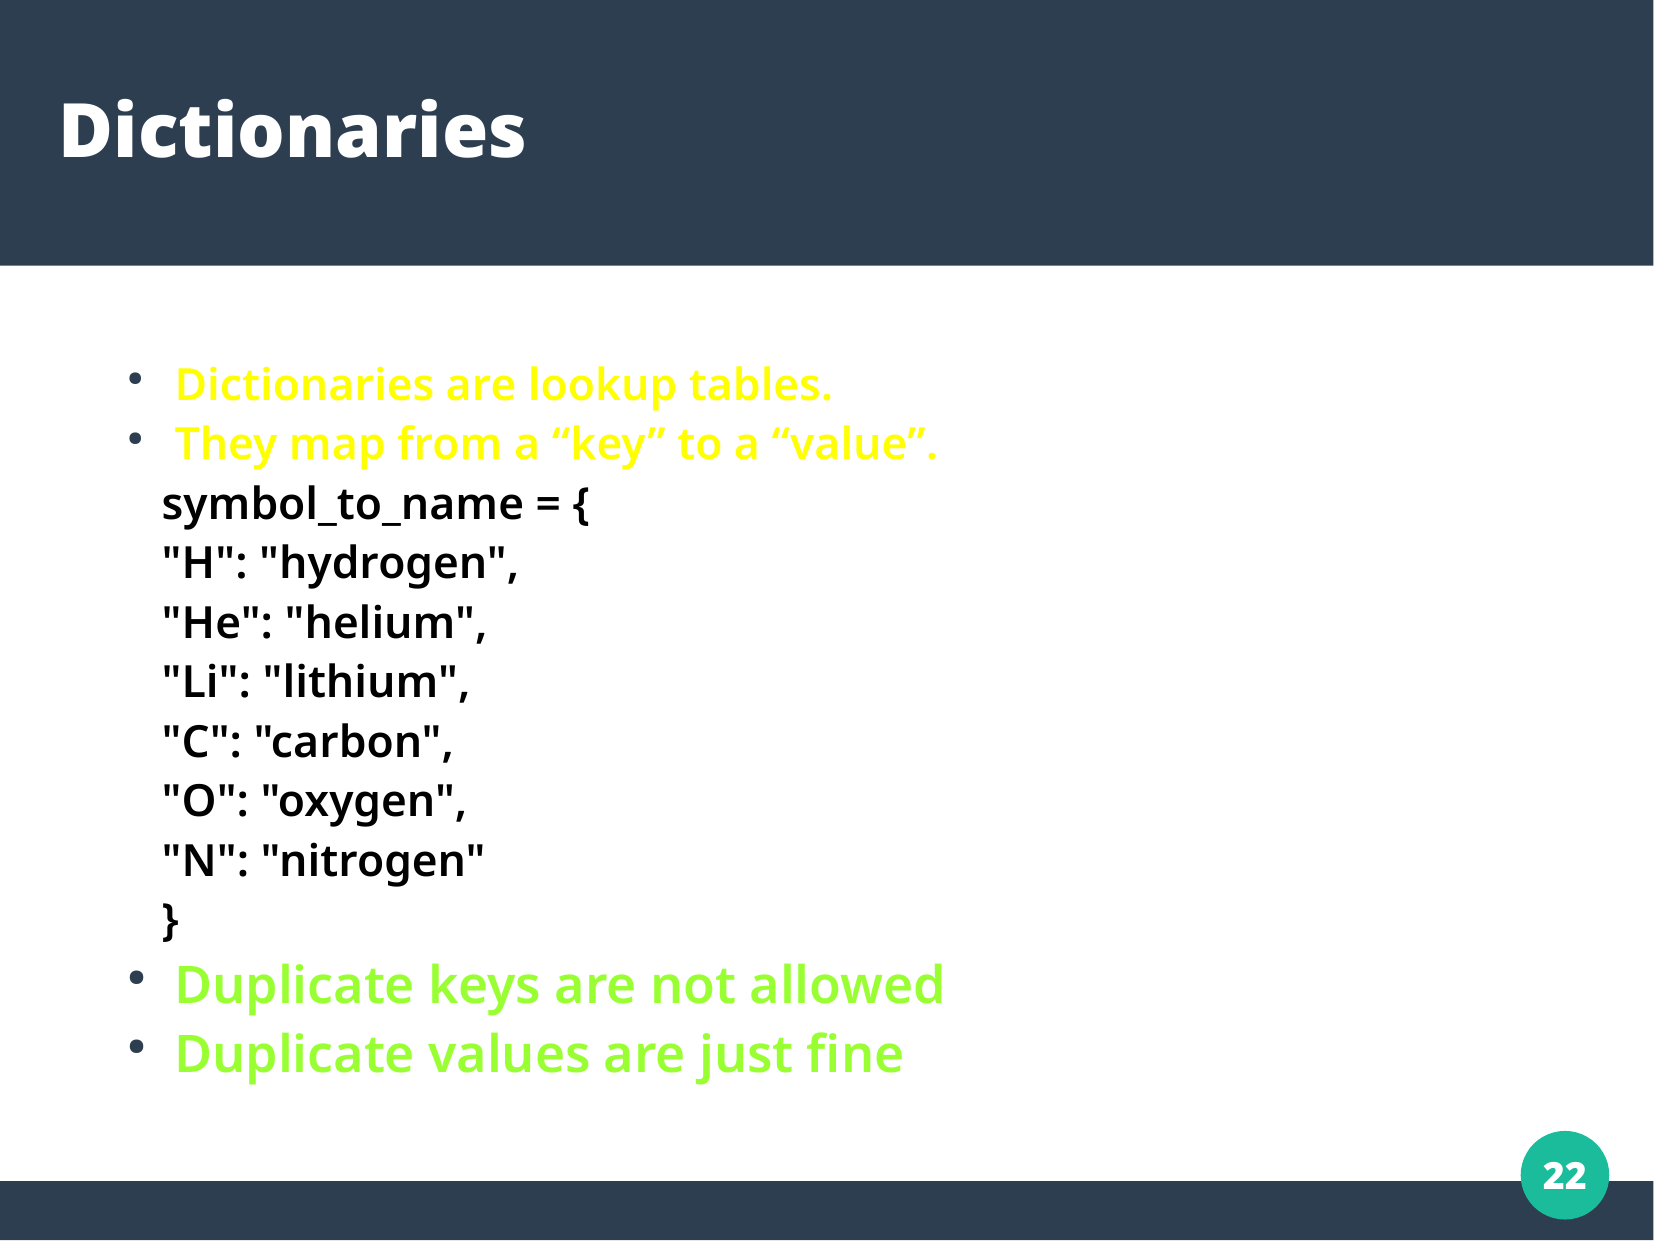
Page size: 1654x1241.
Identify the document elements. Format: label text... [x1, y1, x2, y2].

list Dictionaries are lookup tables. They map from a “key” to a “value”. symbol_to_name = { "H": "hydrogen", "He": "helium", "Li": "lithium", "C": "carbon", "O": "oxygen", "N": "nitrogen" } Duplicate keys are not allowed Duplicate values are just fine [96, 354, 1447, 1098]
title Dictionaries [59, 49, 1595, 207]
